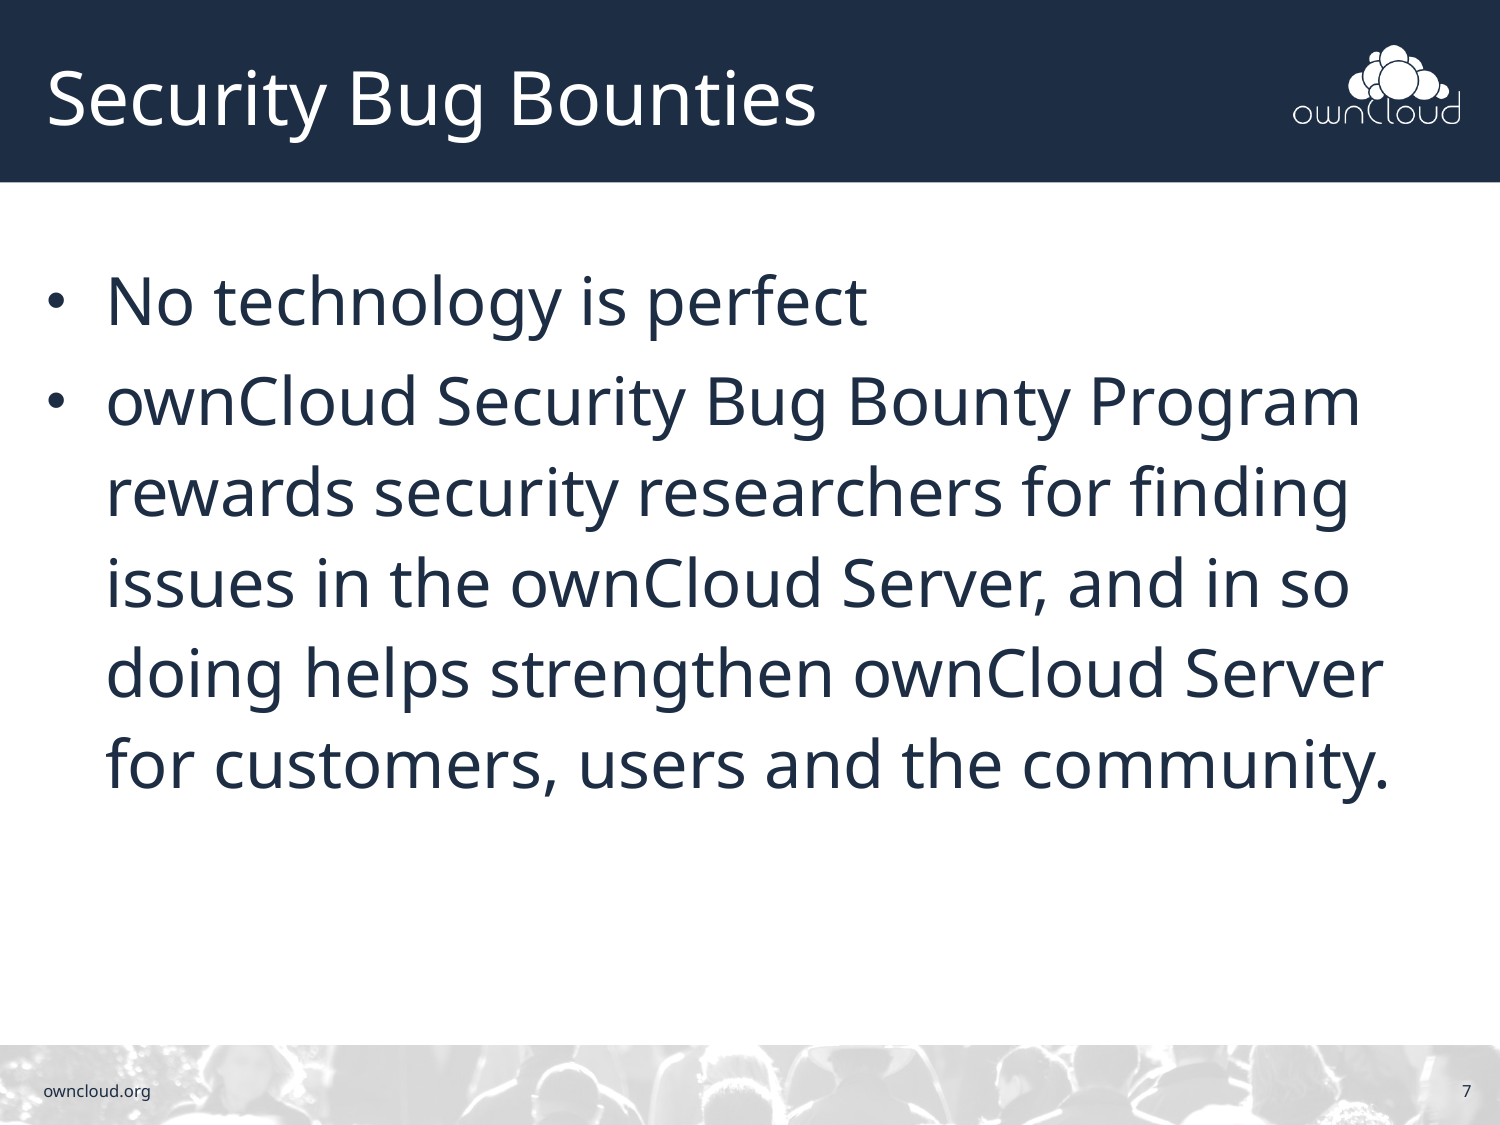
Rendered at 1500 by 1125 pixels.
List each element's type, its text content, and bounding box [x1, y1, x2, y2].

picture [0, 1045, 1500, 1125]
list No technology is perfect ownCloud Security Bug Bounty Program rewards security researchers for finding issues in the ownCloud Server, and in so doing helps strengthen ownCloud Server for customers, users and the community. [46, 254, 1465, 1026]
picture [1293, 45, 1460, 124]
title Security Bug Bounties [46, 5, 1258, 187]
